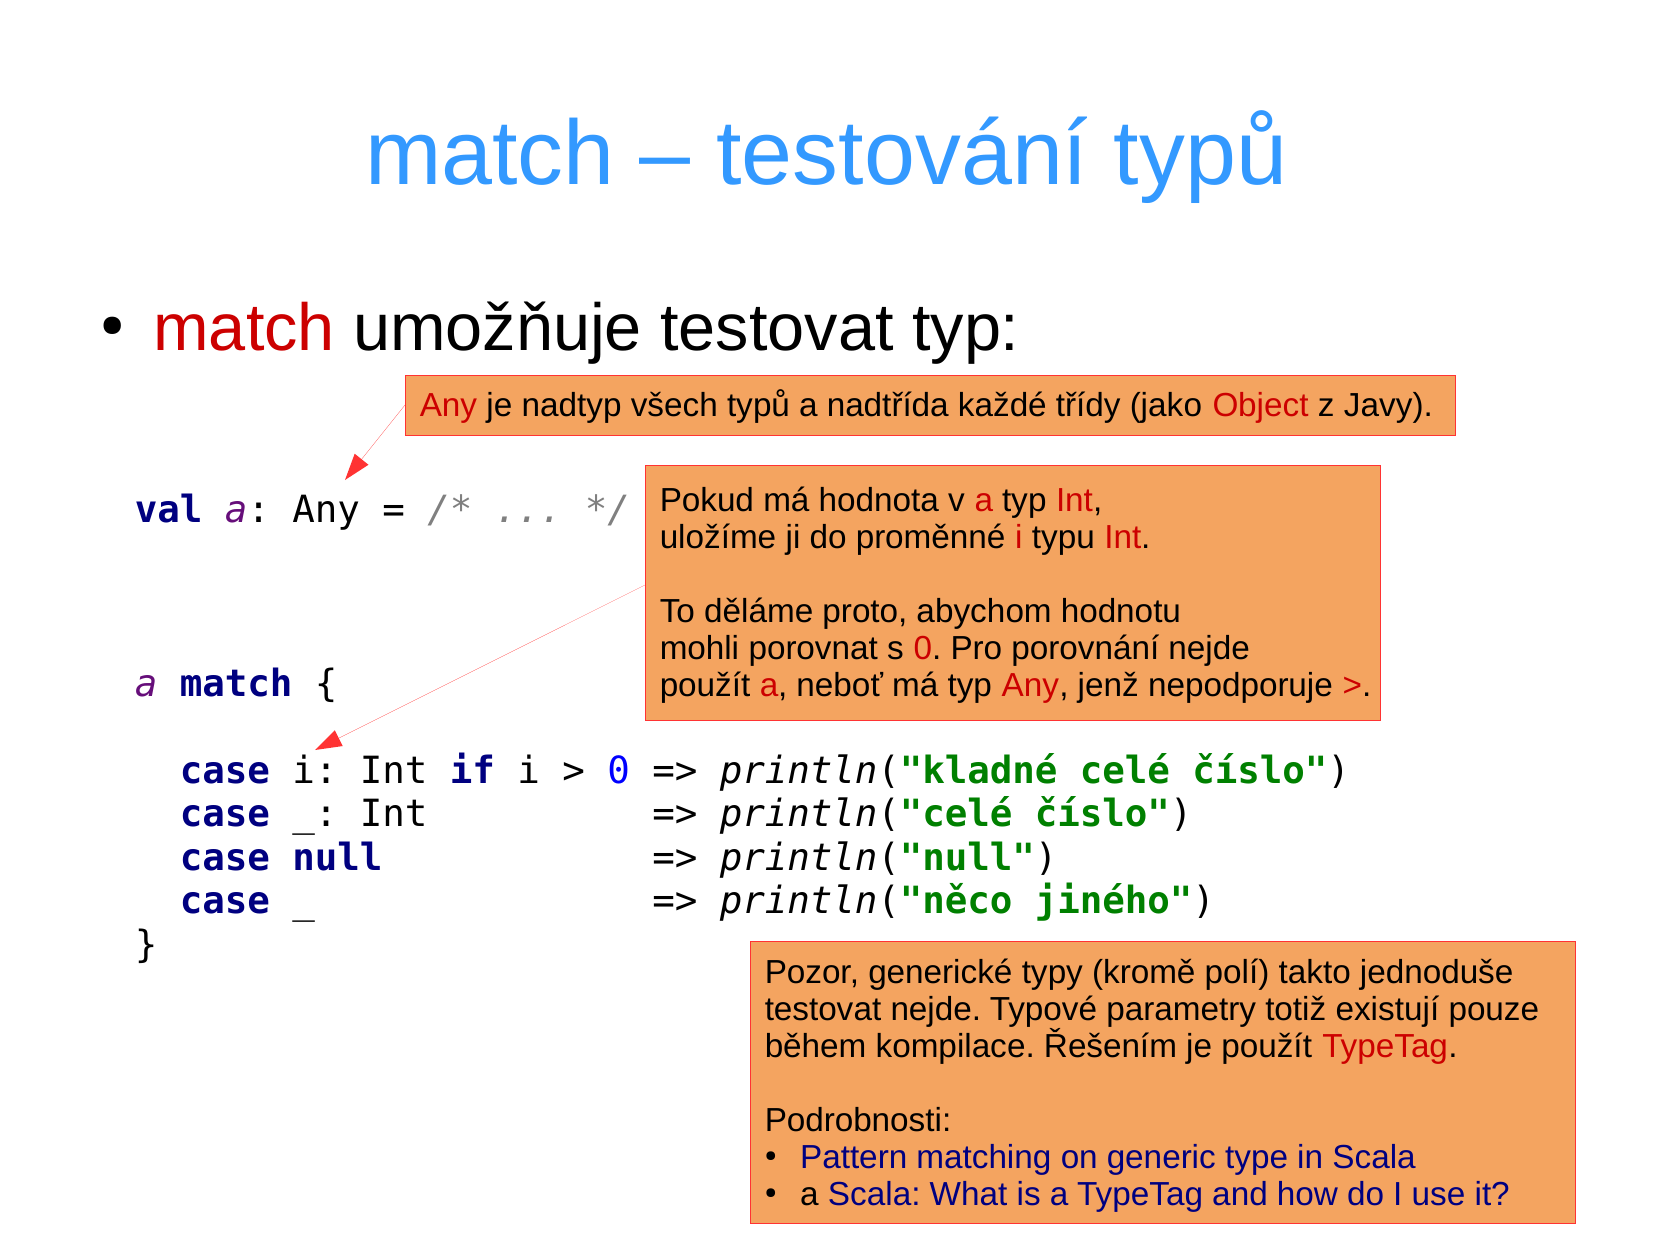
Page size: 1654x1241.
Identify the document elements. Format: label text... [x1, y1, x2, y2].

text_box Any je nadtyp všech typů a nadtřída každé třídy (jako Object z Javy). [405, 375, 1456, 436]
text_box Pokud má hodnota v a typ Int, uložíme ji do proměnné i typu Int. To děláme proto, abychom hodnotu mohli porovnat s 0. Pro porovnání nejde použít a, neboť má typ Any, jenž nepodporuje >. [645, 465, 1381, 721]
title match – testování typů [82, 49, 1571, 257]
text_box Pozor, generické typy (kromě polí) takto jednoduše testovat nejde. Typové parametry totiž existují pouze během kompilace. Řešením je použít TypeTag. Podrobnosti: Pattern matching on generic type in Scala a Scala: What is a TypeTag and how do I use it? [750, 941, 1576, 1224]
text_box val a: Any = /* ... */ a match { case i: Int if i > 0 => println("kladné celé číslo") case _: Int => println("celé číslo") case null => println("null") case _ => println("něco jiného") } [120, 480, 1426, 979]
list match umožňuje testovat typ: [82, 290, 1571, 1010]
